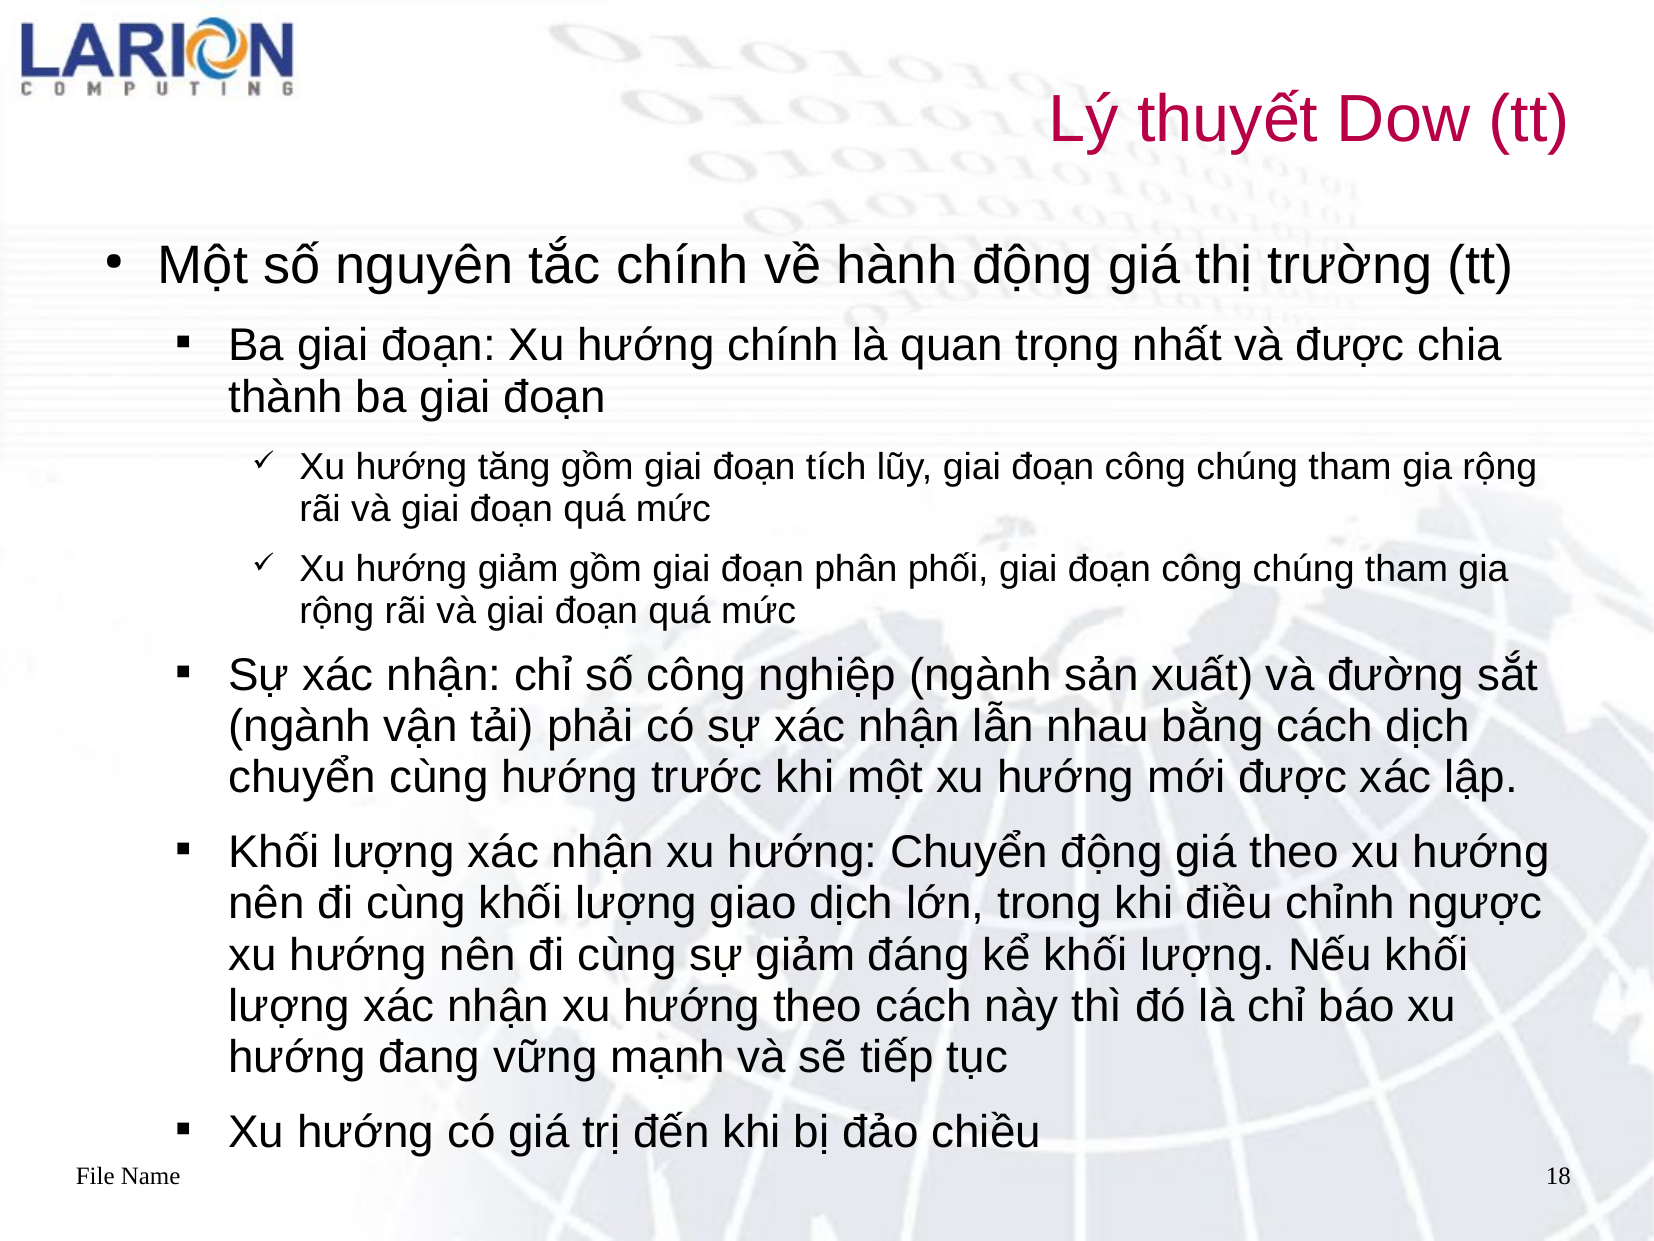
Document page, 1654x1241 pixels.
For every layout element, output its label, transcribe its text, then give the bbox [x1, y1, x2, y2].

list Một số nguyên tắc chính về hành động giá thị trường (tt) Ba giai đoạn: Xu hướng chính là quan trọng nhất và được chia thành ba giai đoạn Xu hướng tăng gồm giai đoạn tích lũy, giai đoạn công chúng tham gia rộng rãi và giai đoạn quá mức Xu hướng giảm gồm giai đoạn phân phối, giai đoạn công chúng tham gia rộng rãi và giai đoạn quá mức Sự xác nhận: chỉ số công nghiệp (ngành sản xuất) và đường sắt (ngành vận tải) phải có sự xác nhận lẫn nhau bằng cách dịch chuyển cùng hướng trước khi một xu hướng mới được xác lập. Khối lượng xác nhận xu hướng: Chuyển động giá theo xu hướng nên đi cùng khối lượng giao dịch lớn, trong khi điều chỉnh ngược xu hướng nên đi cùng sự giảm đáng kể khối lượng. Nếu khối lượng xác nhận xu hướng theo cách này thì đó là chỉ báo xu hướng đang vững mạnh và sẽ tiếp tục Xu hướng có giá trị đến khi bị đảo chiều [86, 234, 1576, 1221]
picture [0, 0, 1654, 1241]
title Lý thuyết Dow (tt) [300, 49, 1571, 188]
